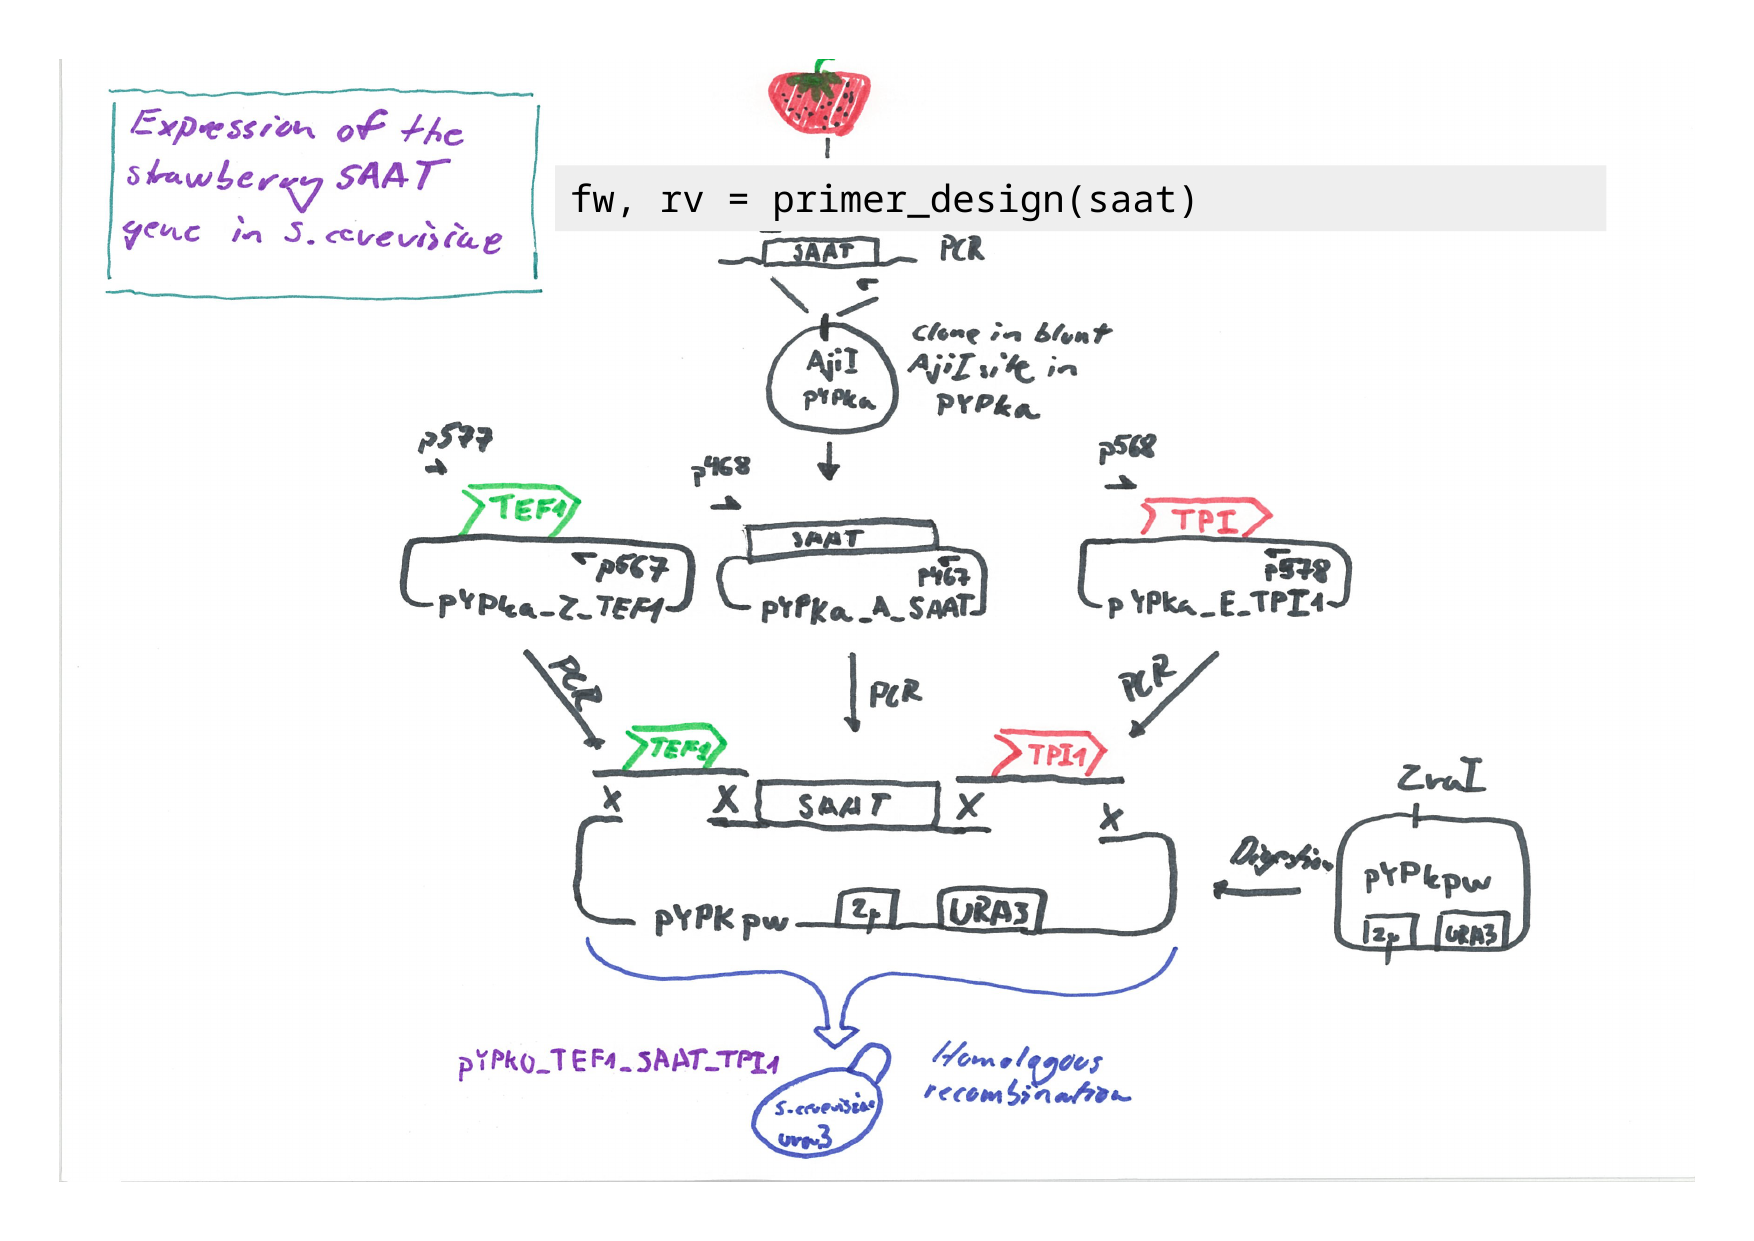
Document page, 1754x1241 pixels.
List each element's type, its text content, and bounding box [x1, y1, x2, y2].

picture [59, 59, 1695, 1182]
text_box fw, rv = primer_design(saat) [555, 165, 1607, 231]
